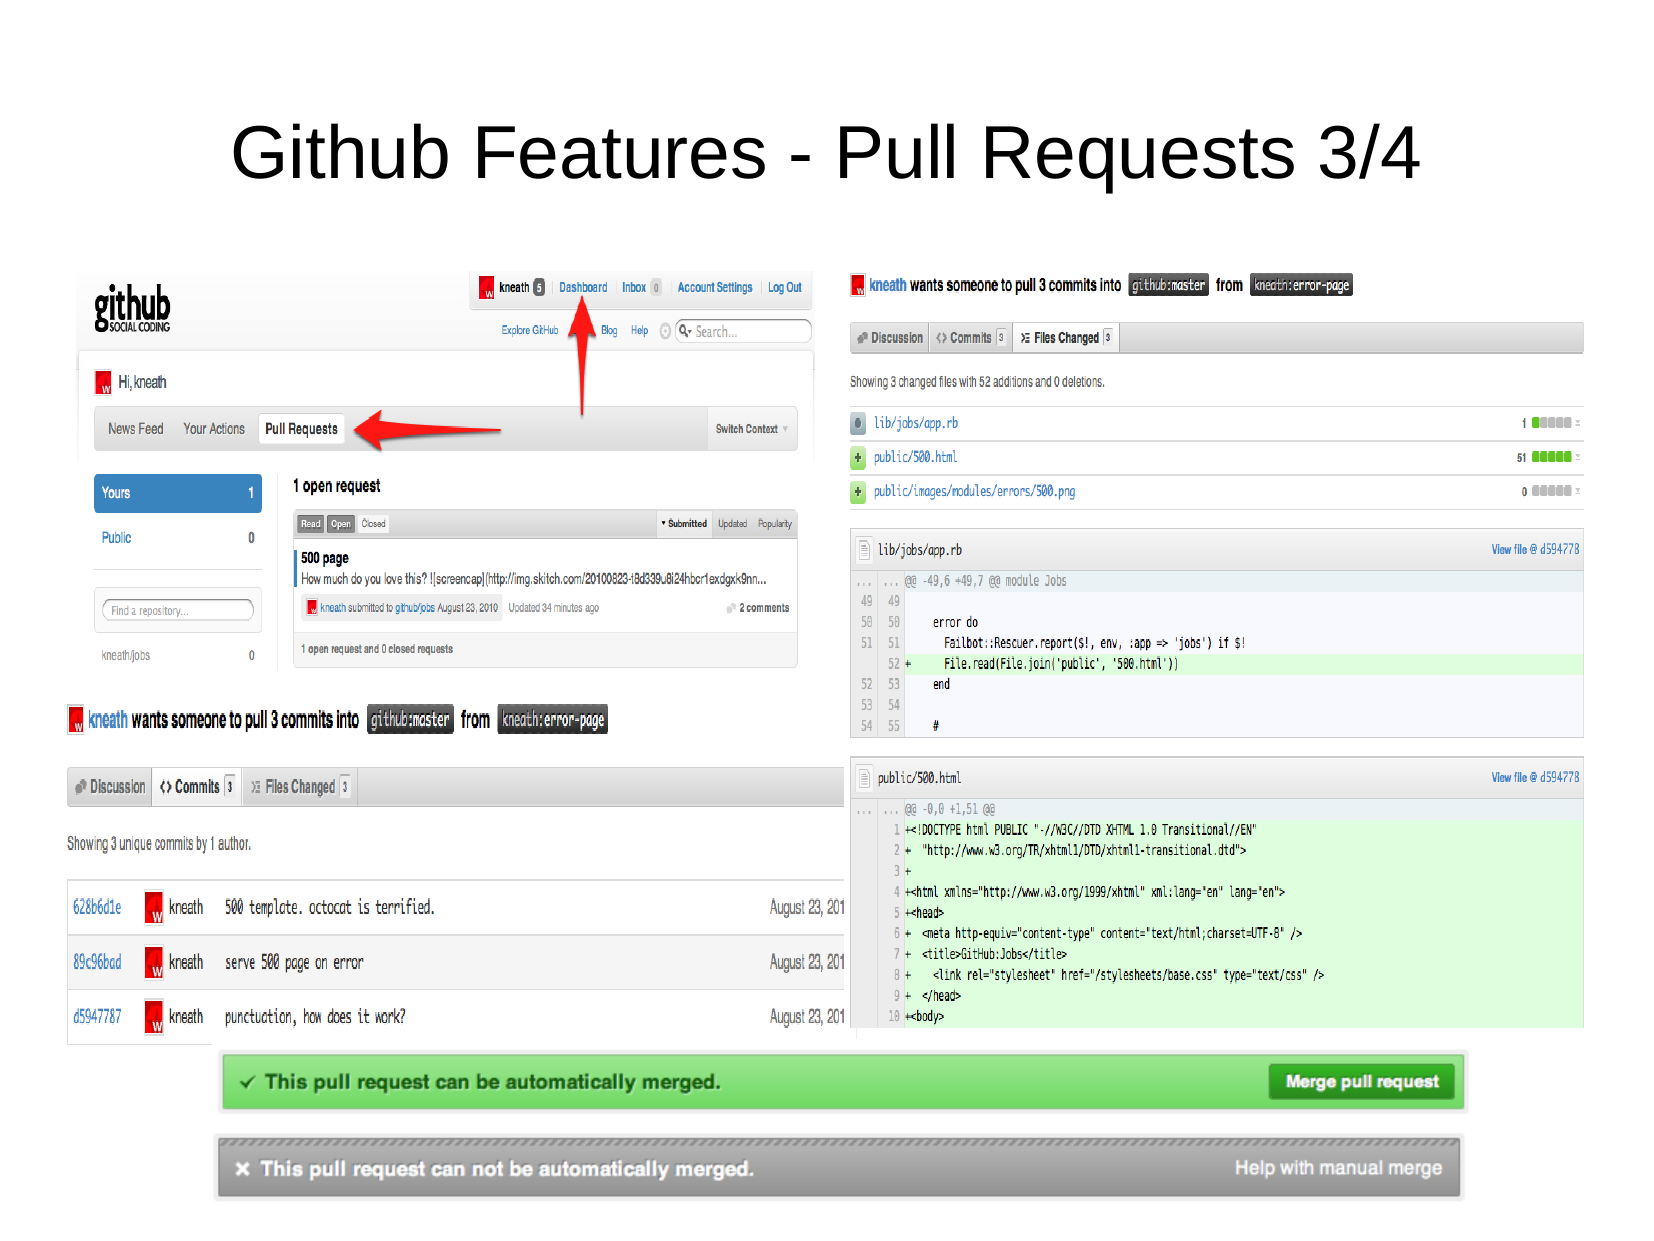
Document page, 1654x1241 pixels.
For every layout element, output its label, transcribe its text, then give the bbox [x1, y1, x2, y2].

picture [206, 1124, 1476, 1211]
title Github Features - Pull Requests 3/4 [82, 49, 1571, 257]
picture [59, 265, 1595, 1123]
picture [76, 271, 815, 686]
